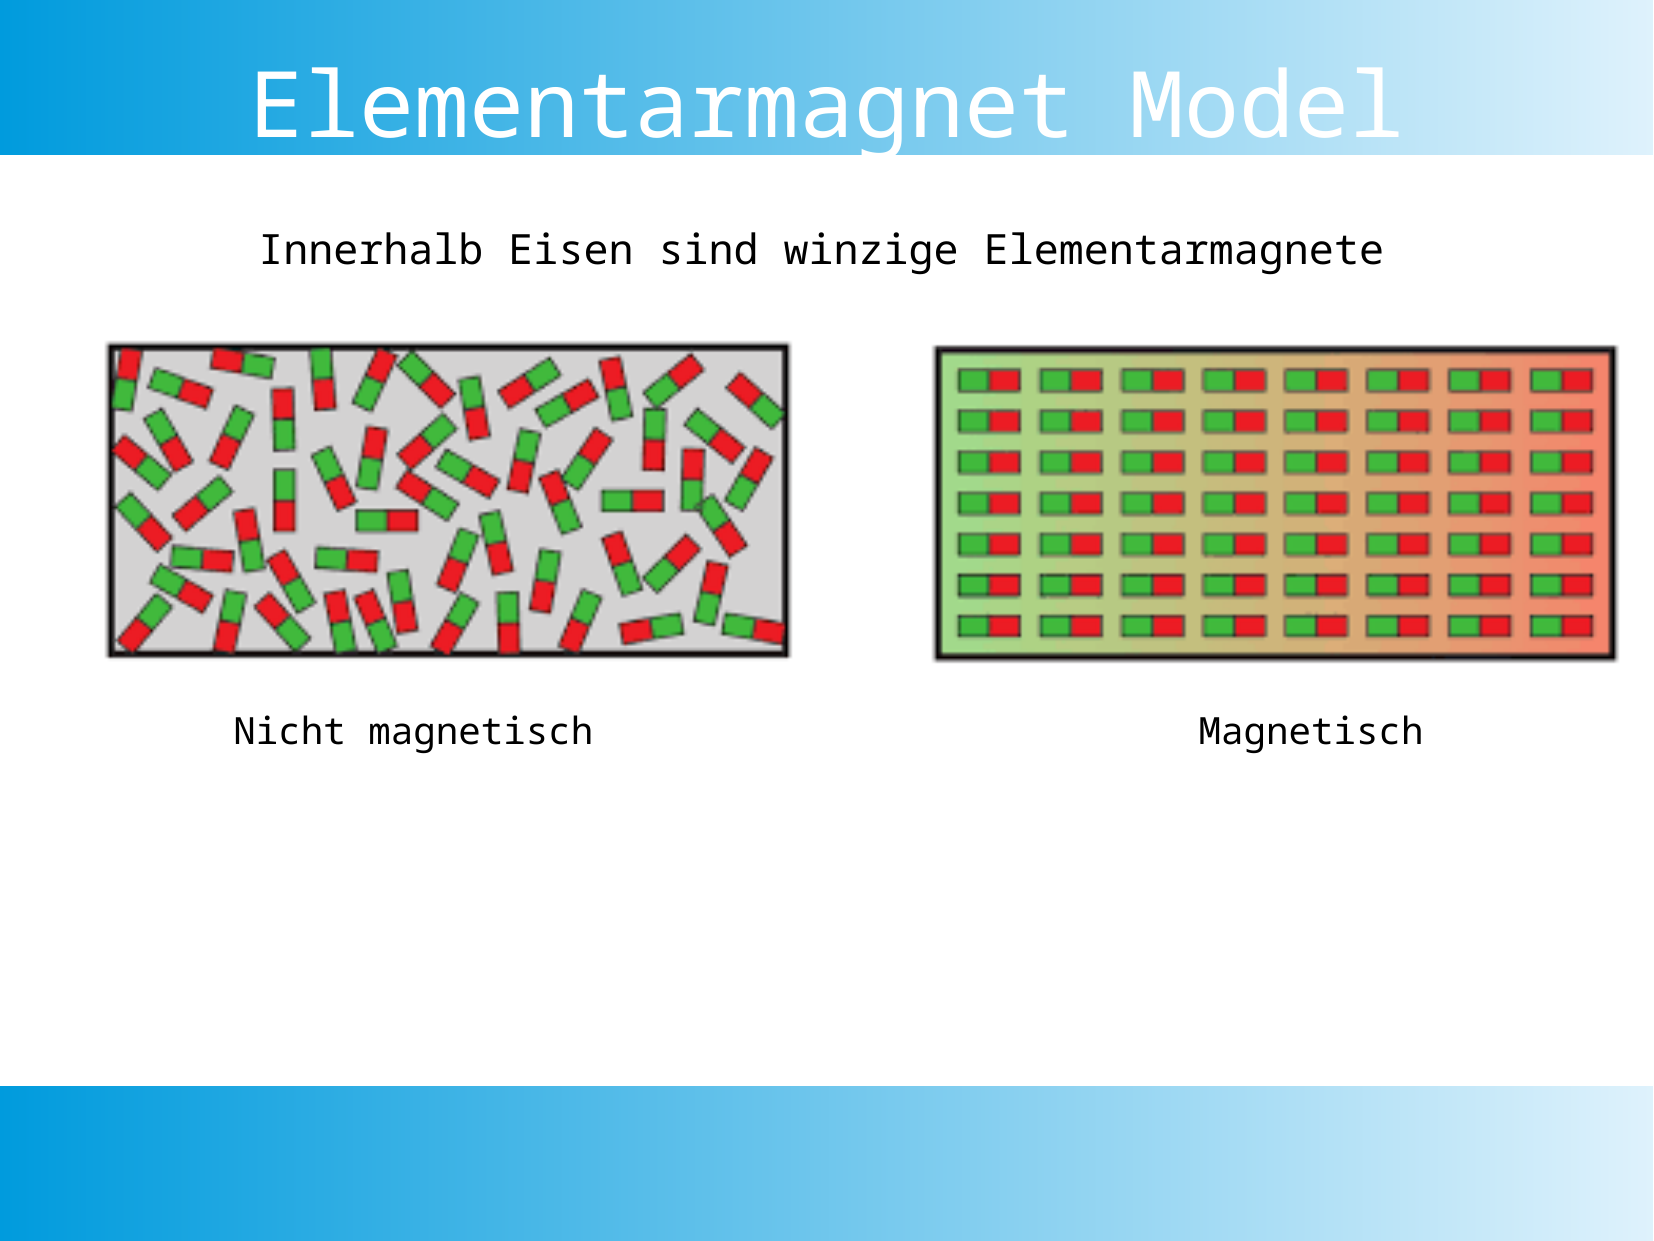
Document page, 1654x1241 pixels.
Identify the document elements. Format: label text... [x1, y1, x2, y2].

text_box Innerhalb Eisen sind winzige Elementarmagnete [82, 212, 1560, 284]
text_box Magnetisch [1074, 696, 1548, 762]
text_box Nicht magnetisch [177, 696, 650, 762]
picture [921, 330, 1632, 676]
picture [94, 330, 805, 676]
title Elementarmagnet Model [82, 40, 1571, 163]
